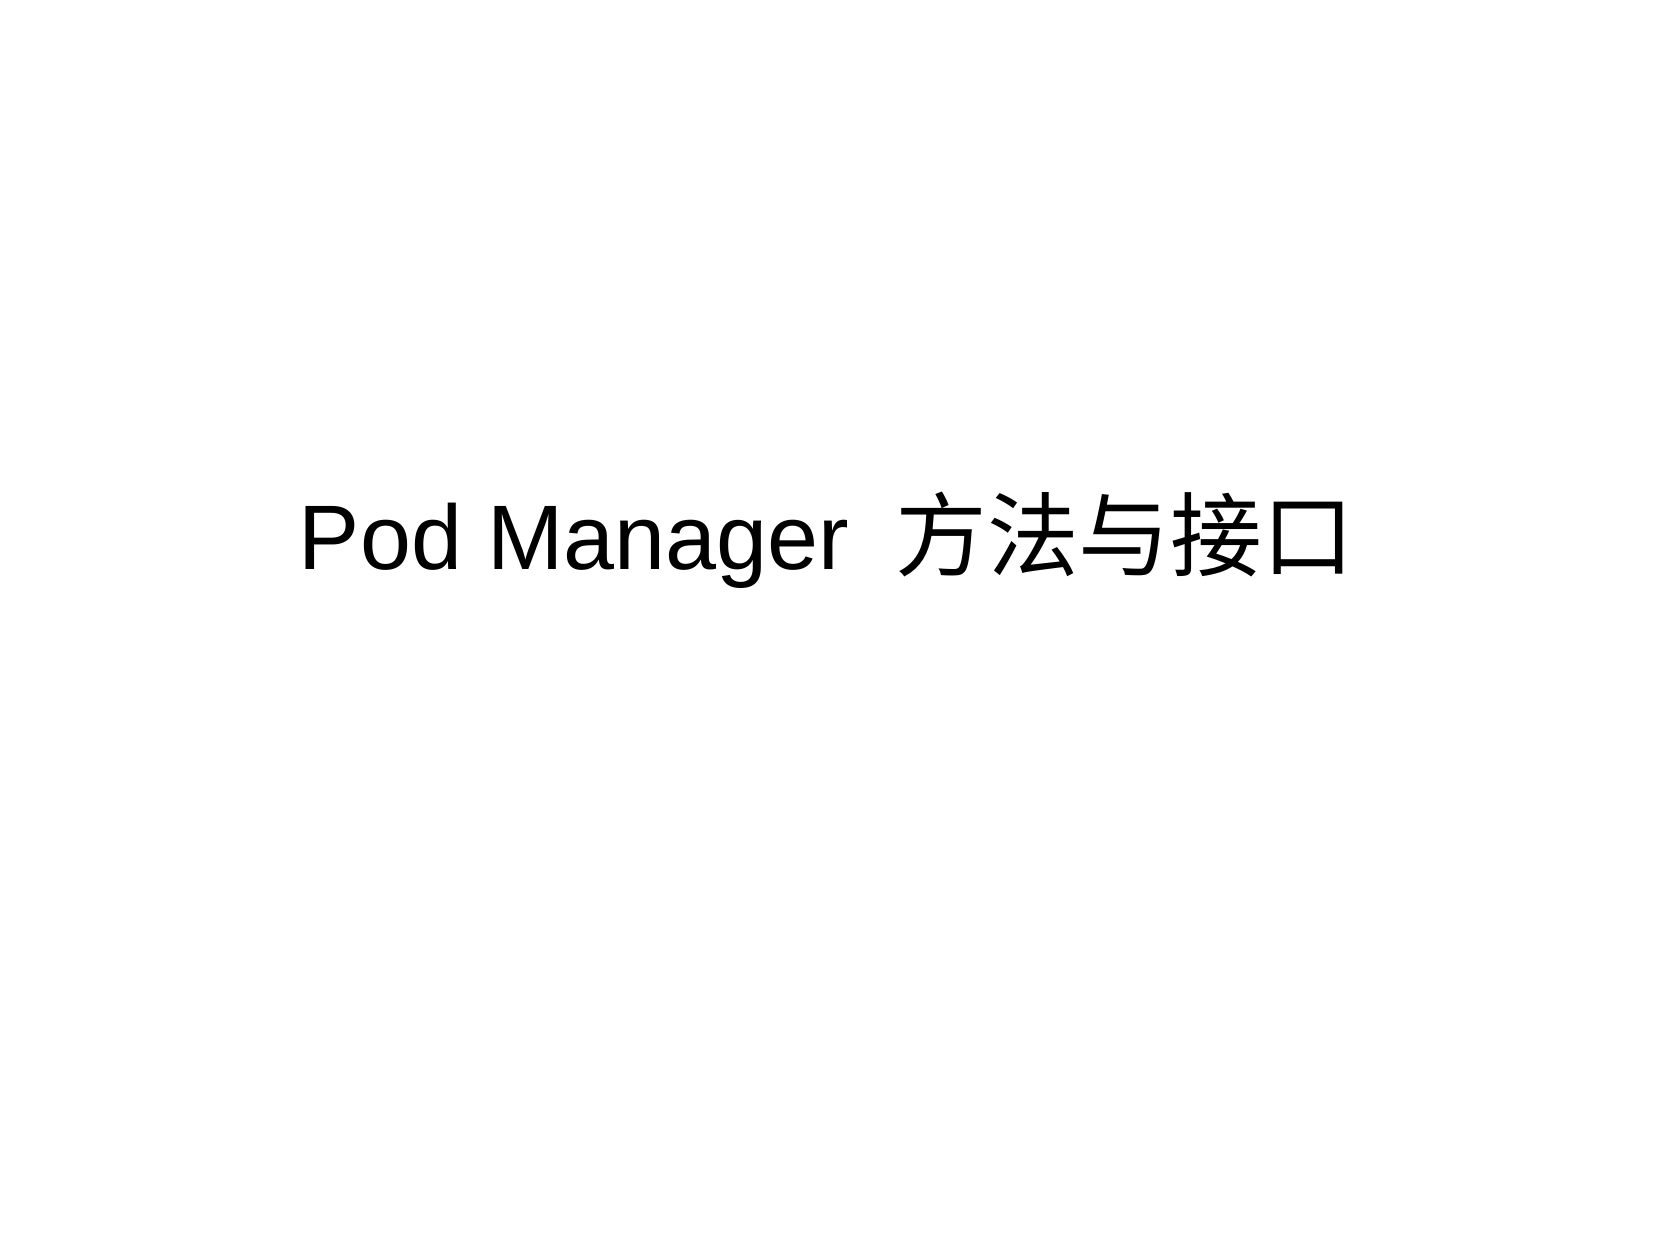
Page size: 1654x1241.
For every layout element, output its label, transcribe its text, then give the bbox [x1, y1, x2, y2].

subtitle Pod Manager 方法与接口 [82, 49, 1571, 1010]
